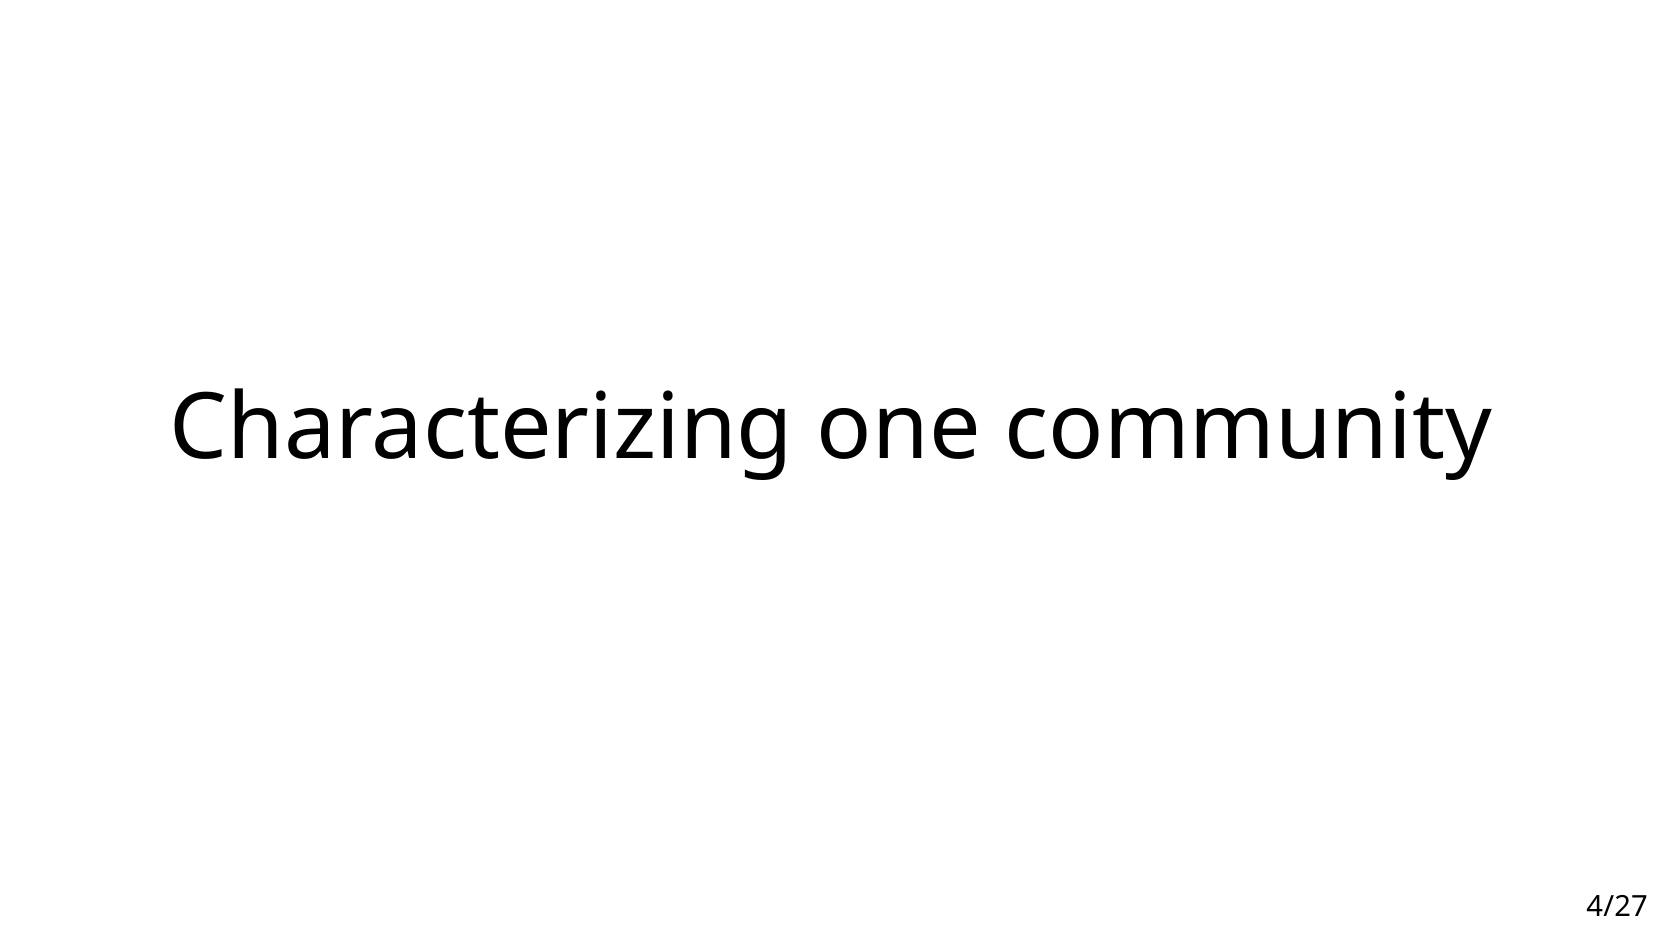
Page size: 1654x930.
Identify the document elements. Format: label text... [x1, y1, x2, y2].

title Characterizing one community [87, 344, 1576, 501]
